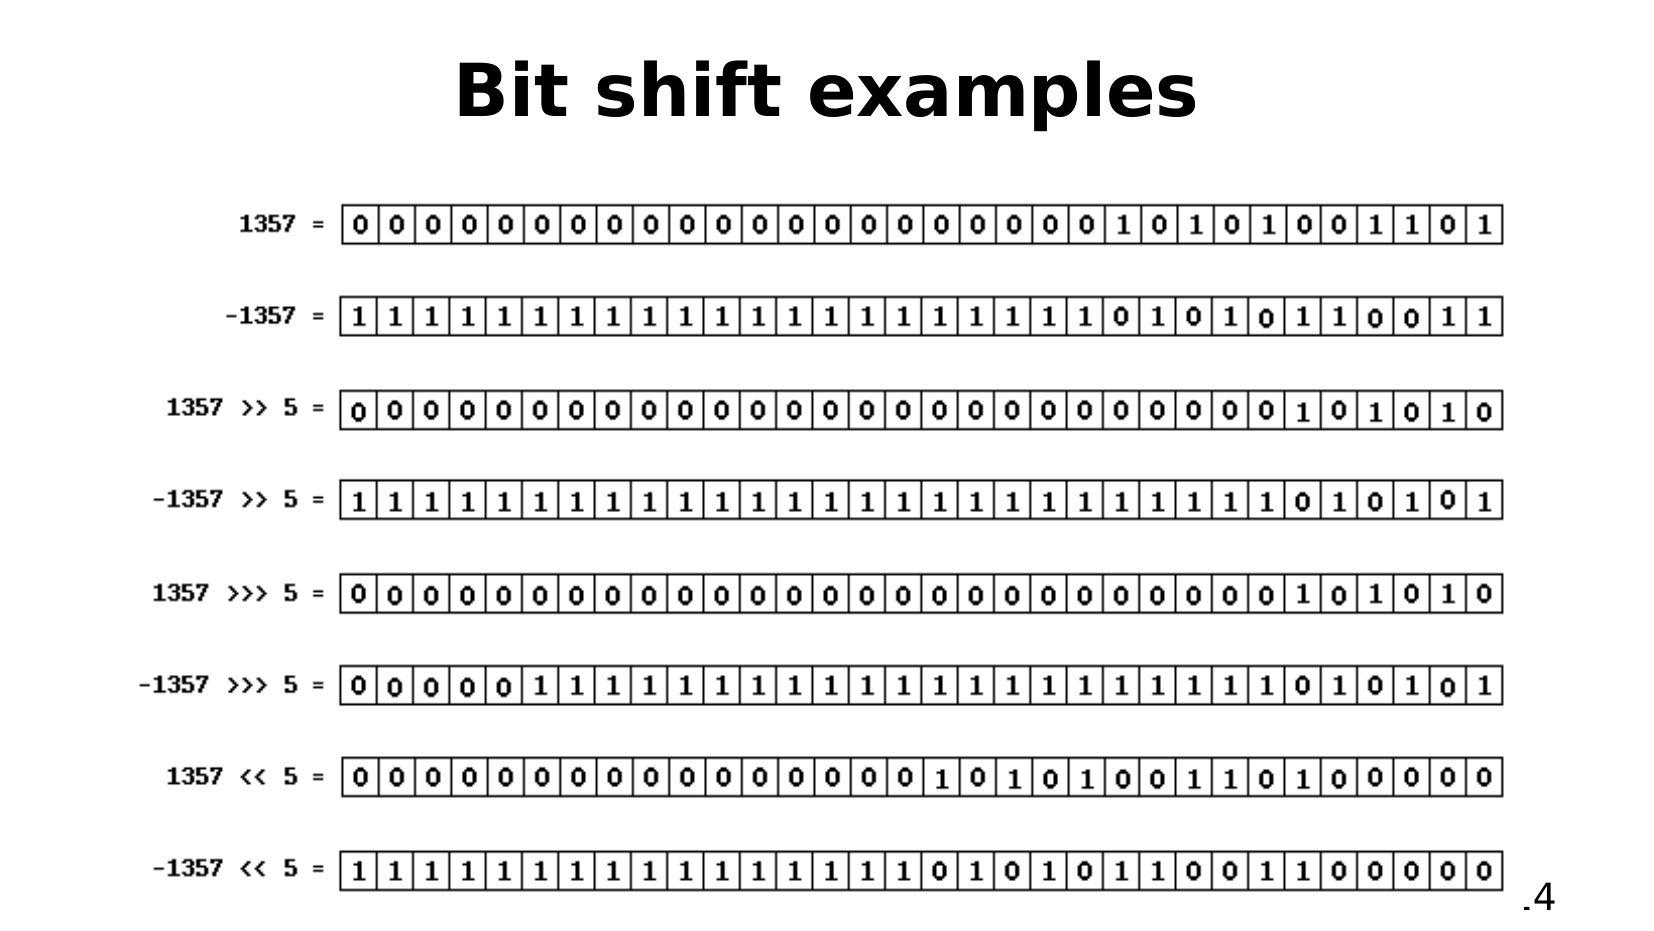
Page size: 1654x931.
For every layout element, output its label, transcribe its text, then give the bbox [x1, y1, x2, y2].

title Bit shift examples [82, 37, 1571, 147]
picture [118, 177, 1524, 913]
